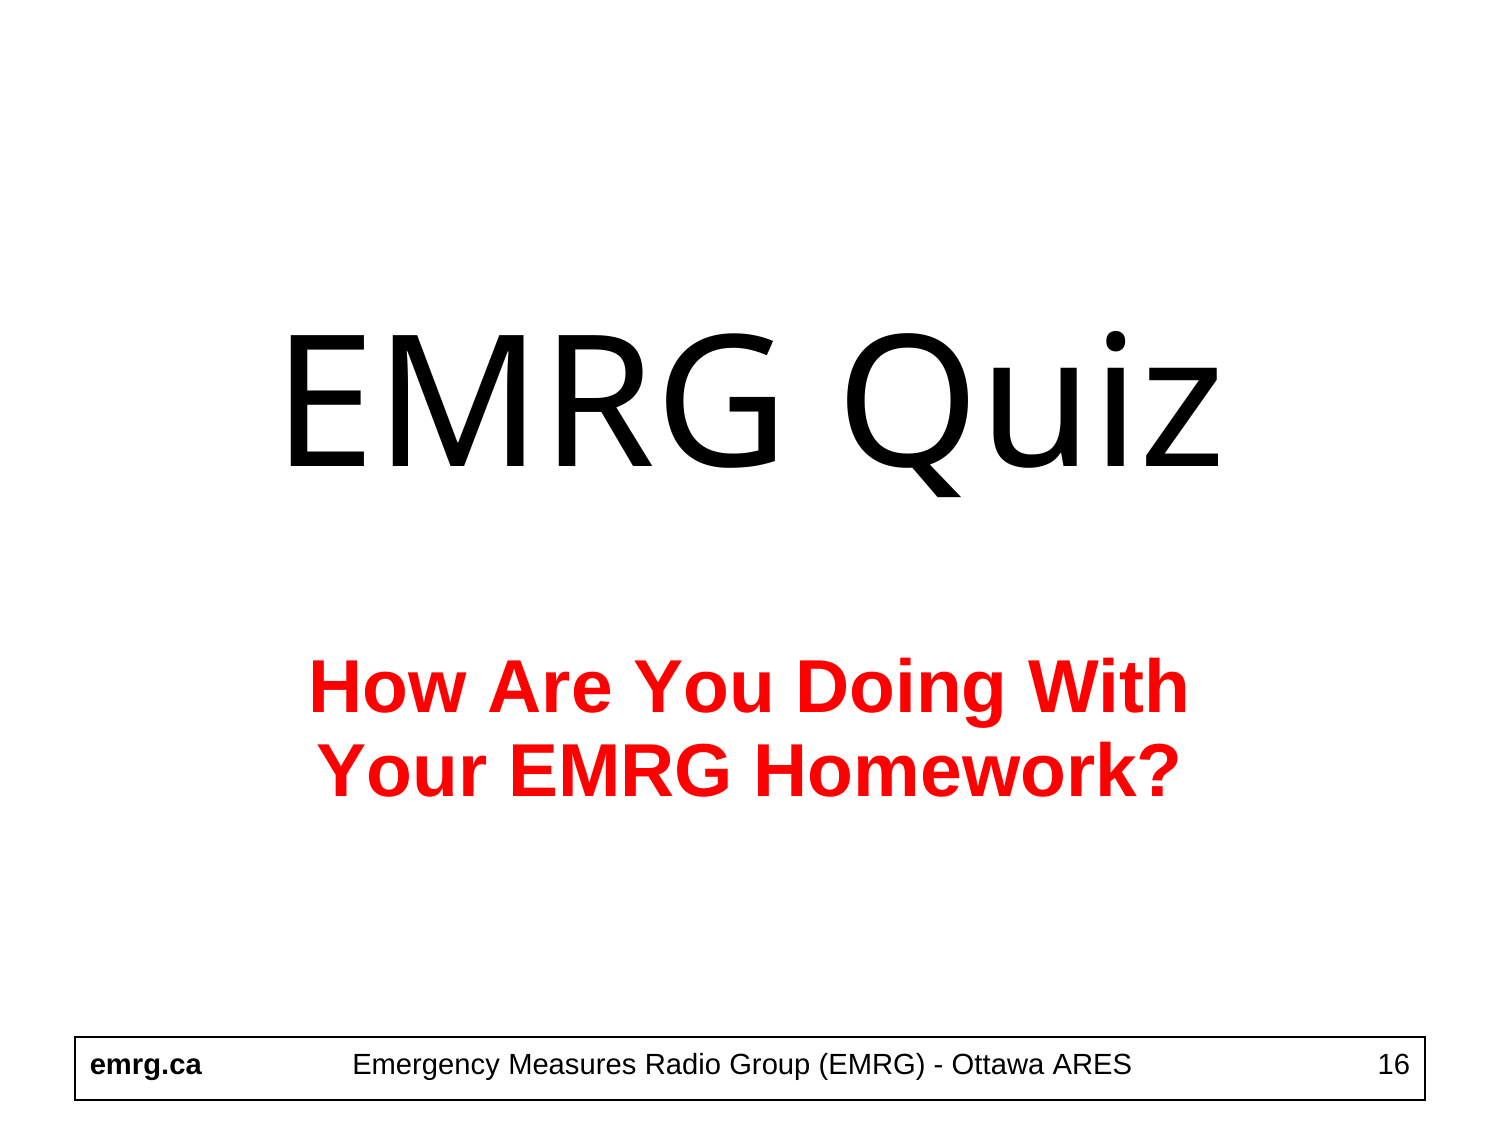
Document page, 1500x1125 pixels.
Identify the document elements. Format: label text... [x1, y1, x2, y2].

text_box <number> [1246, 1037, 1426, 1103]
text_box Emergency Measures Radio Group (EMRG) - Ottawa ARES [247, 1037, 1238, 1103]
title EMRG Quiz [112, 274, 1388, 517]
text_box How Are You Doing With Your EMRG Homework? [225, 637, 1276, 961]
